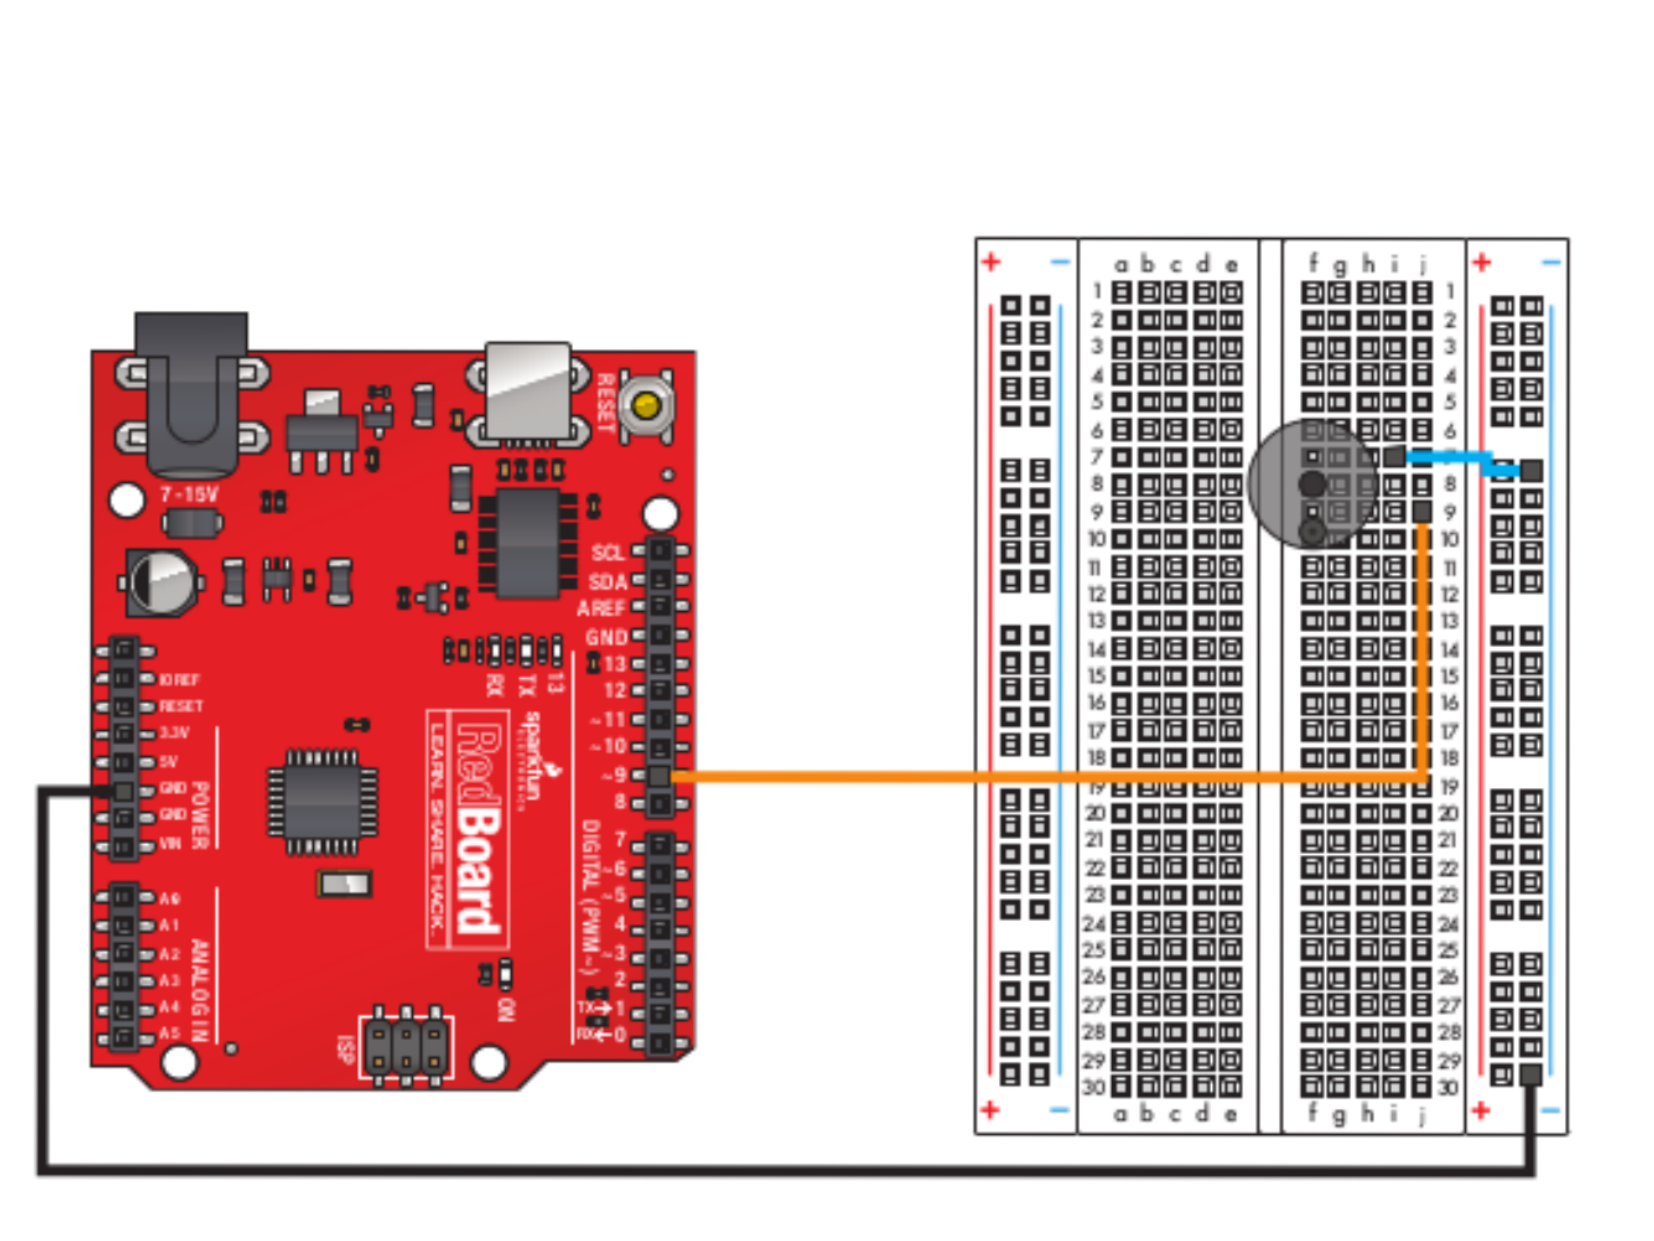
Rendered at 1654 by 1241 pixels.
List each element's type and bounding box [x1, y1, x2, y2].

picture [28, 212, 1595, 1191]
